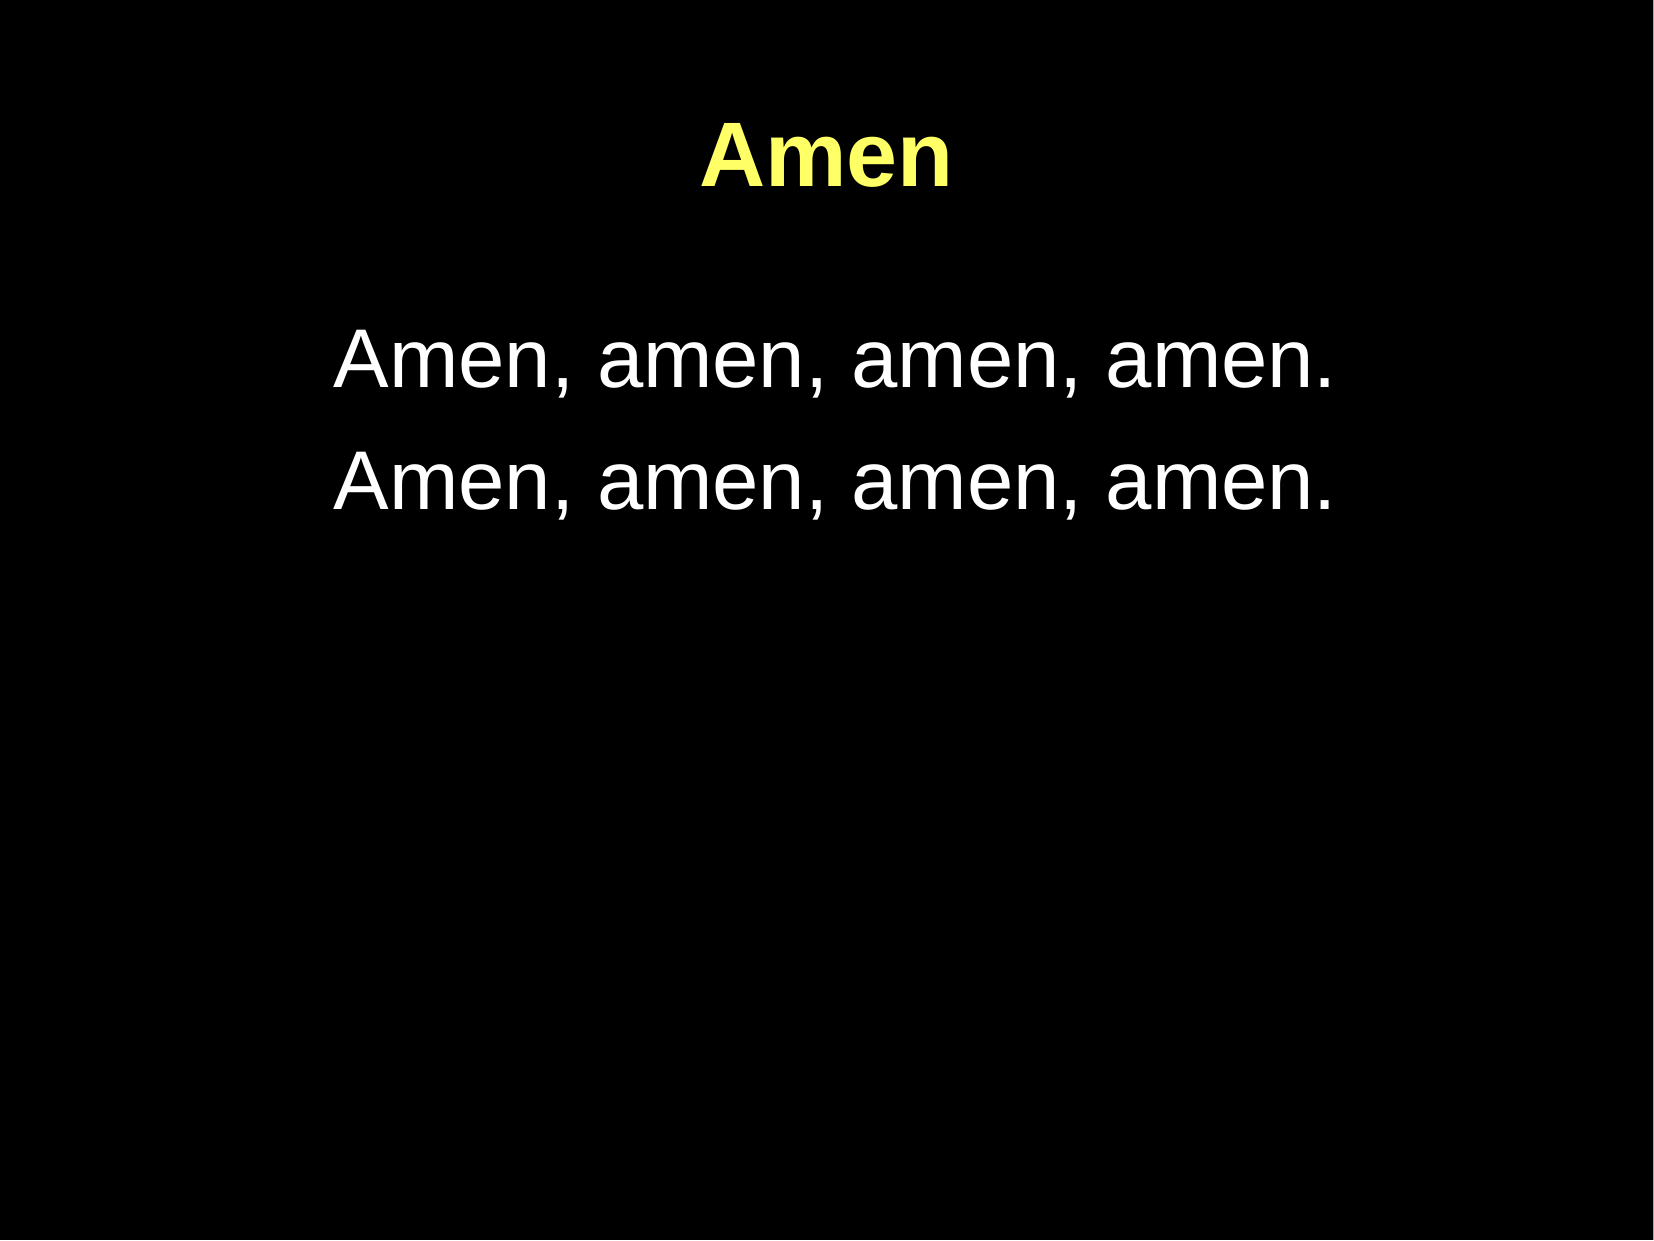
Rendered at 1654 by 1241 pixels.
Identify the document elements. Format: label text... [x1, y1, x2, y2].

title Amen [82, 49, 1571, 257]
list Amen, amen, amen, amen. Amen, amen, amen, amen. [0, 307, 1654, 1241]
